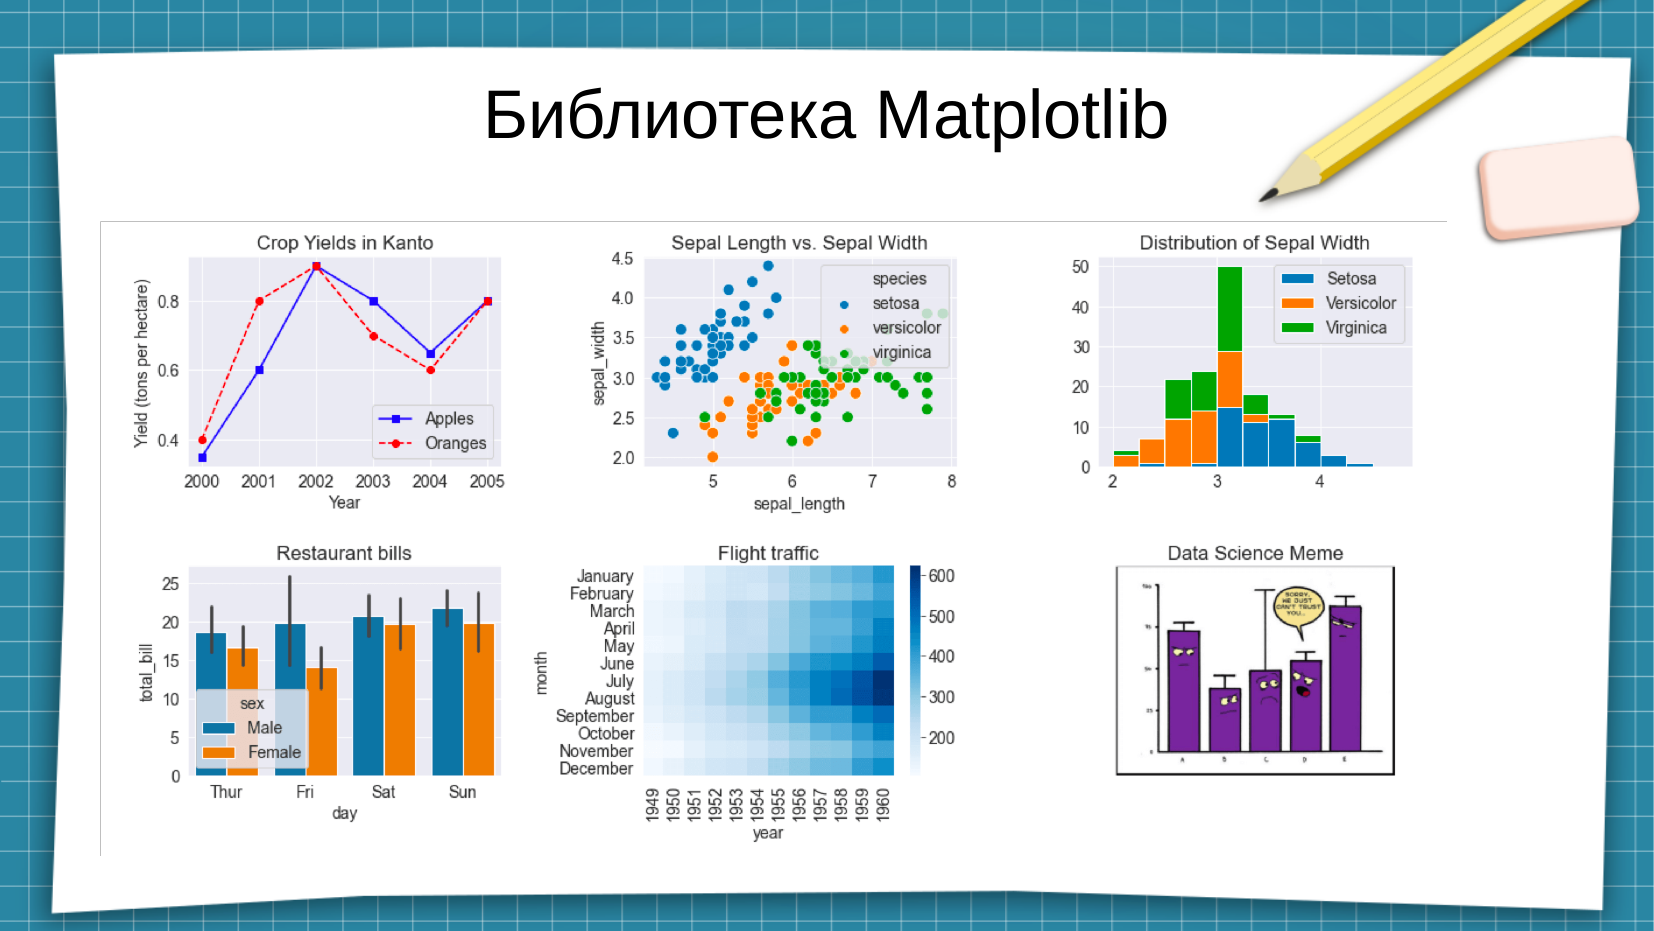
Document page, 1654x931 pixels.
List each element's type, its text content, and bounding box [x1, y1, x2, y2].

title Библиотека Matplotlib [82, 37, 1571, 193]
picture [0, 0, 1654, 931]
